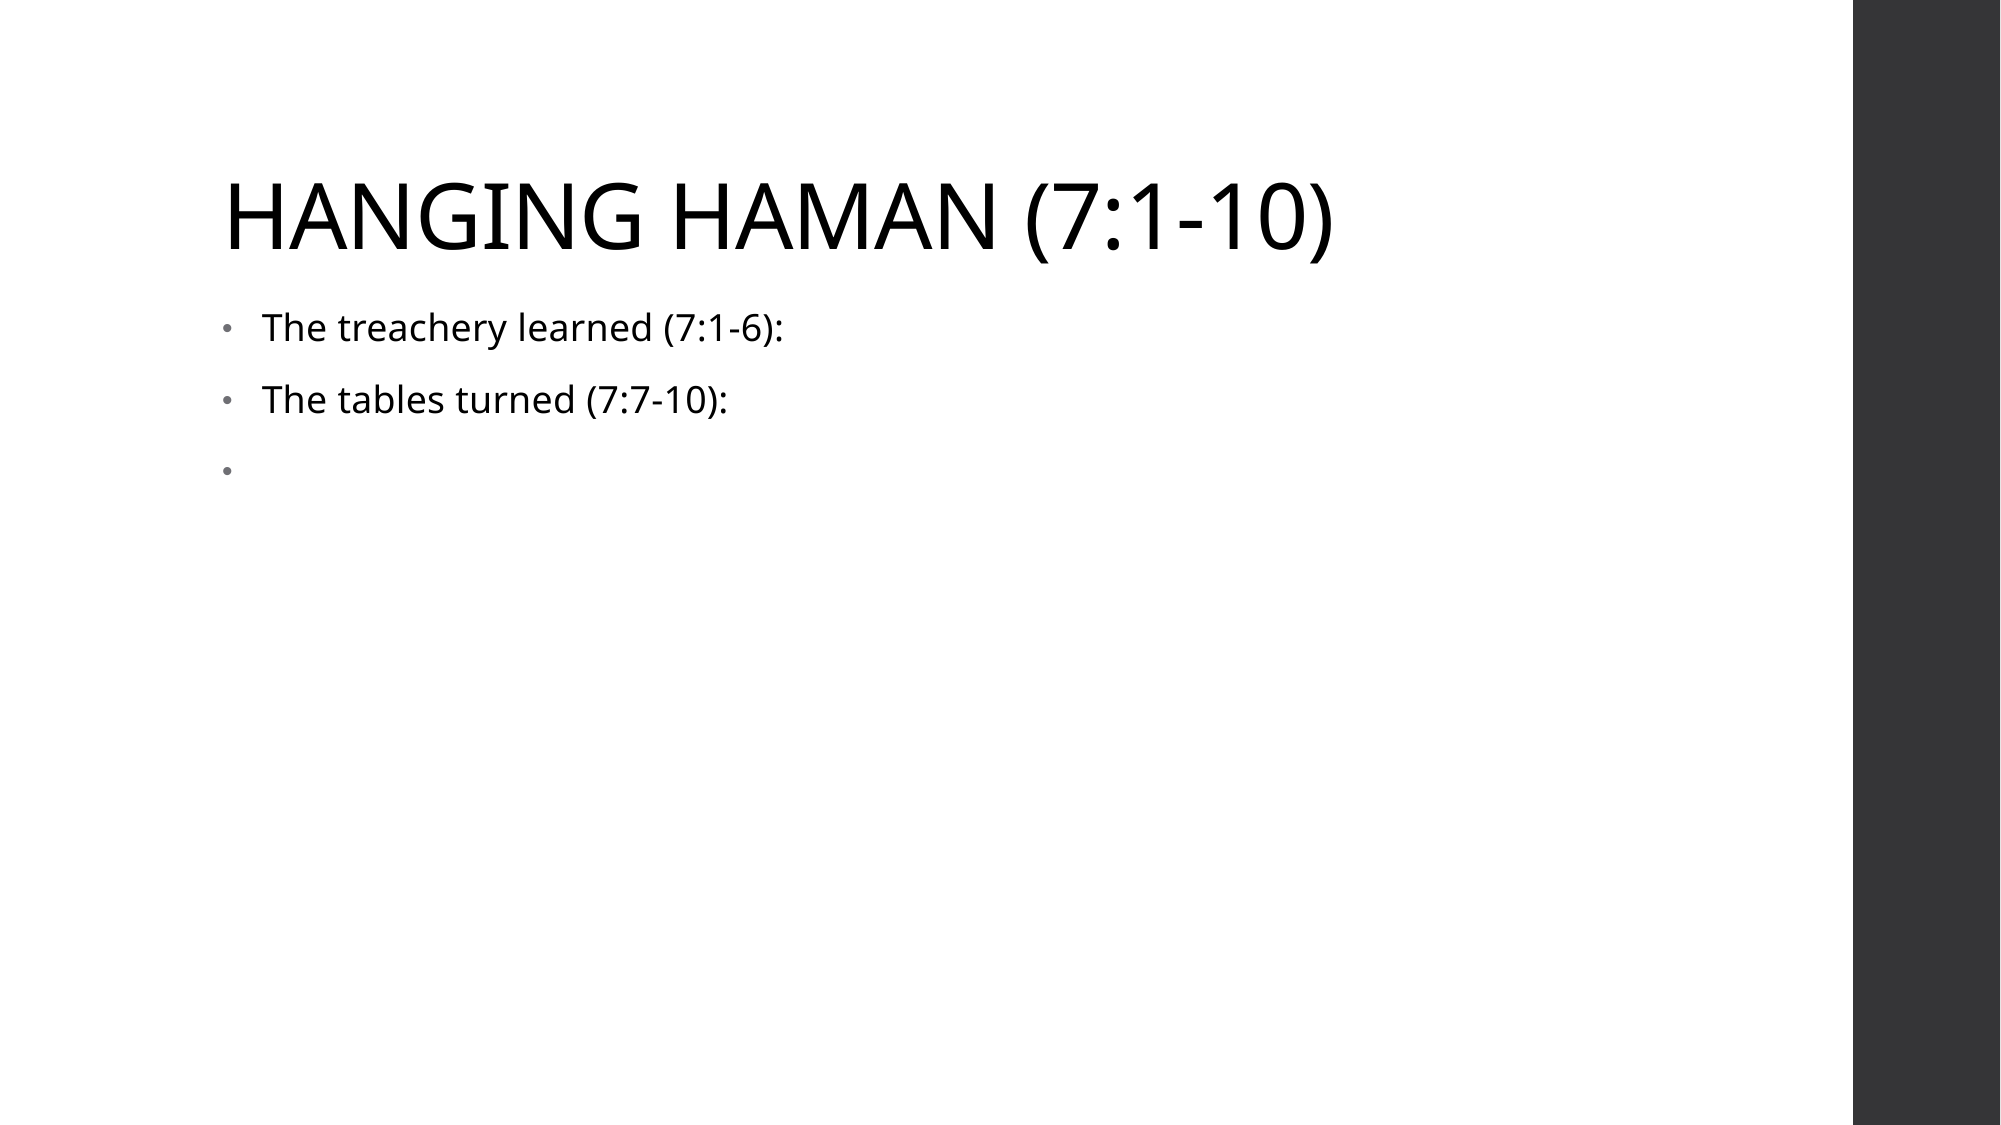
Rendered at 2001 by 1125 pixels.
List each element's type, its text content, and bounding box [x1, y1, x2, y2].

list The treachery learned (7:1-6): The tables turned (7:7-10): [206, 299, 1617, 1014]
title HANGING HAMAN (7:1-10) [206, 60, 1797, 278]
